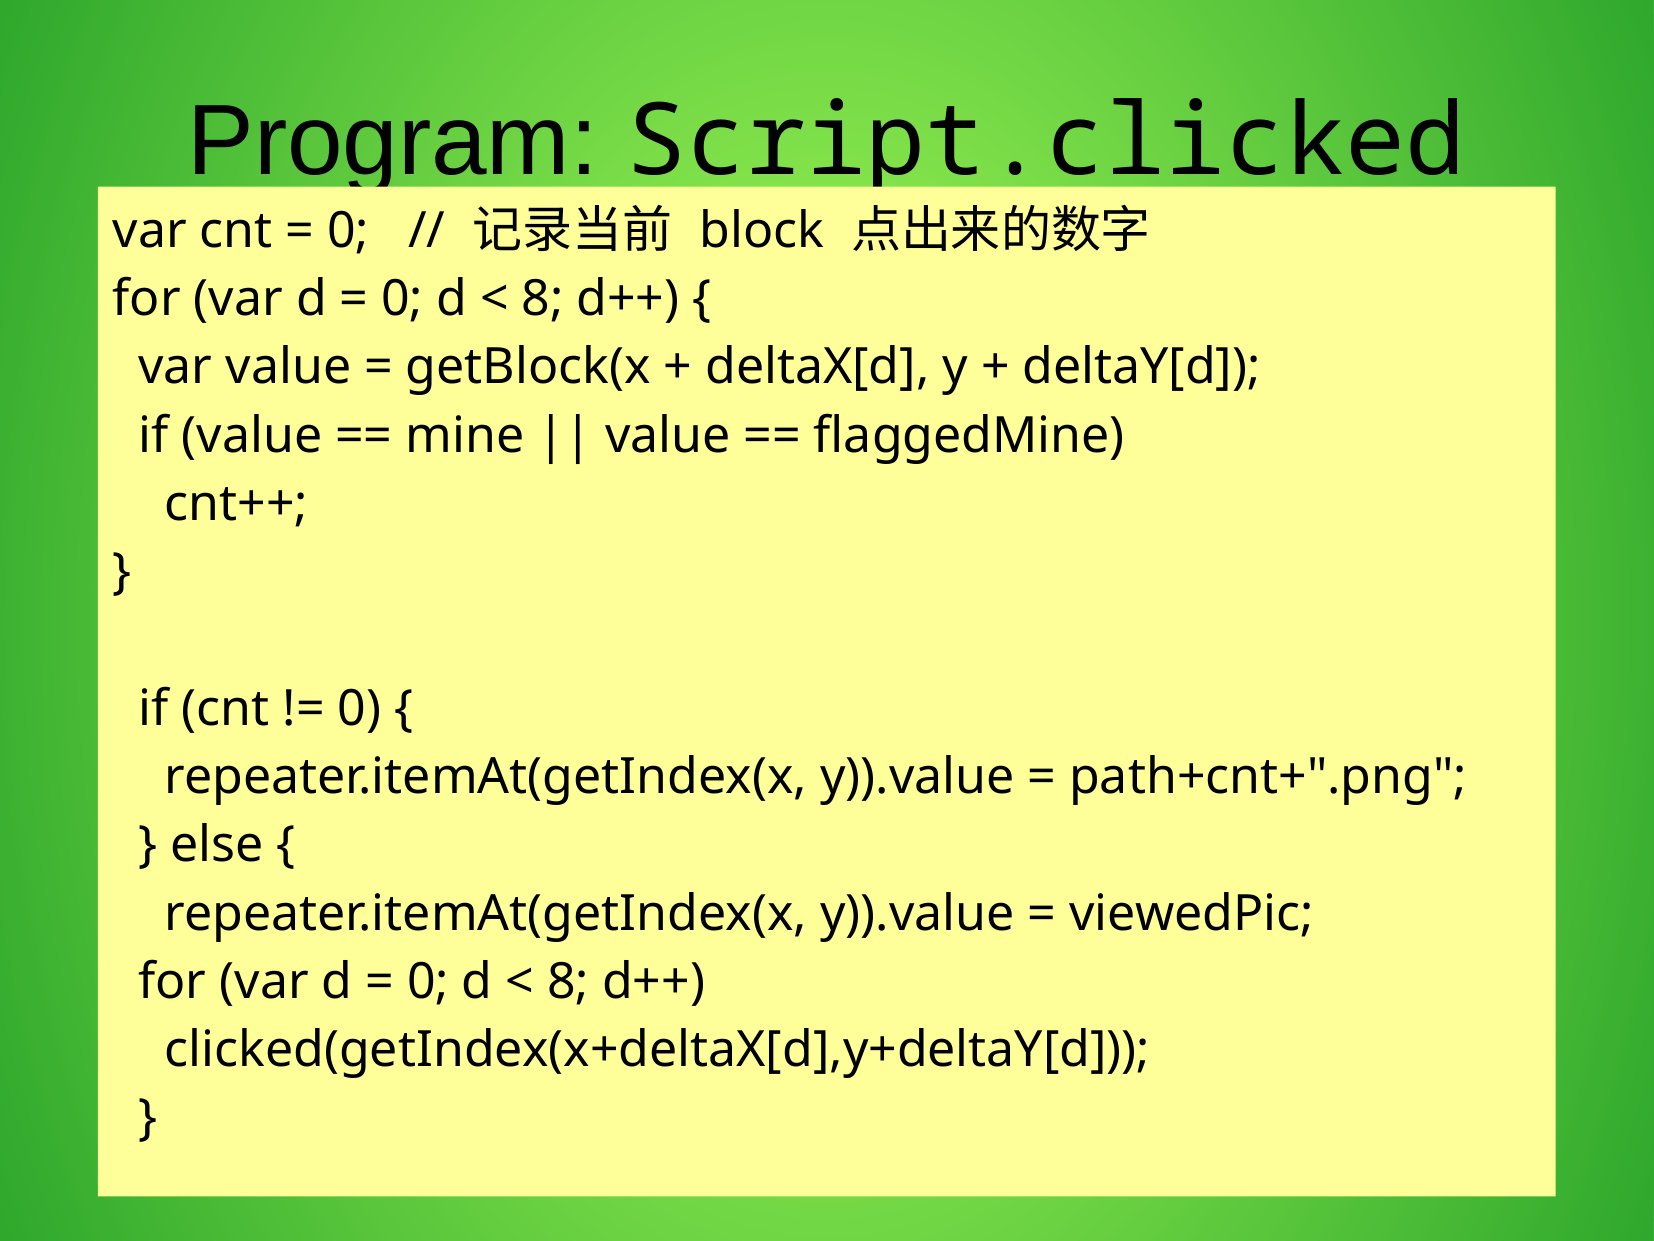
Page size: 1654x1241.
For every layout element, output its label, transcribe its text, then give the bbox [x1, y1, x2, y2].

text_box Program: Script.clicked [130, 60, 1524, 186]
text_box var cnt = 0; // 记录当前 block 点出来的数字 for (var d = 0; d < 8; d++) { var value = getBlock(x + deltaX[d], y + deltaY[d]); if (value == mine || value == flaggedMine) cnt++; } if (cnt != 0) { repeater.itemAt(getIndex(x, y)).value = path+cnt+".png"; } else { repeater.itemAt(getIndex(x, y)).value = viewedPic; for (var d = 0; d < 8; d++) clicked(getIndex(x+deltaX[d],y+deltaY[d])); } [97, 186, 1556, 1197]
